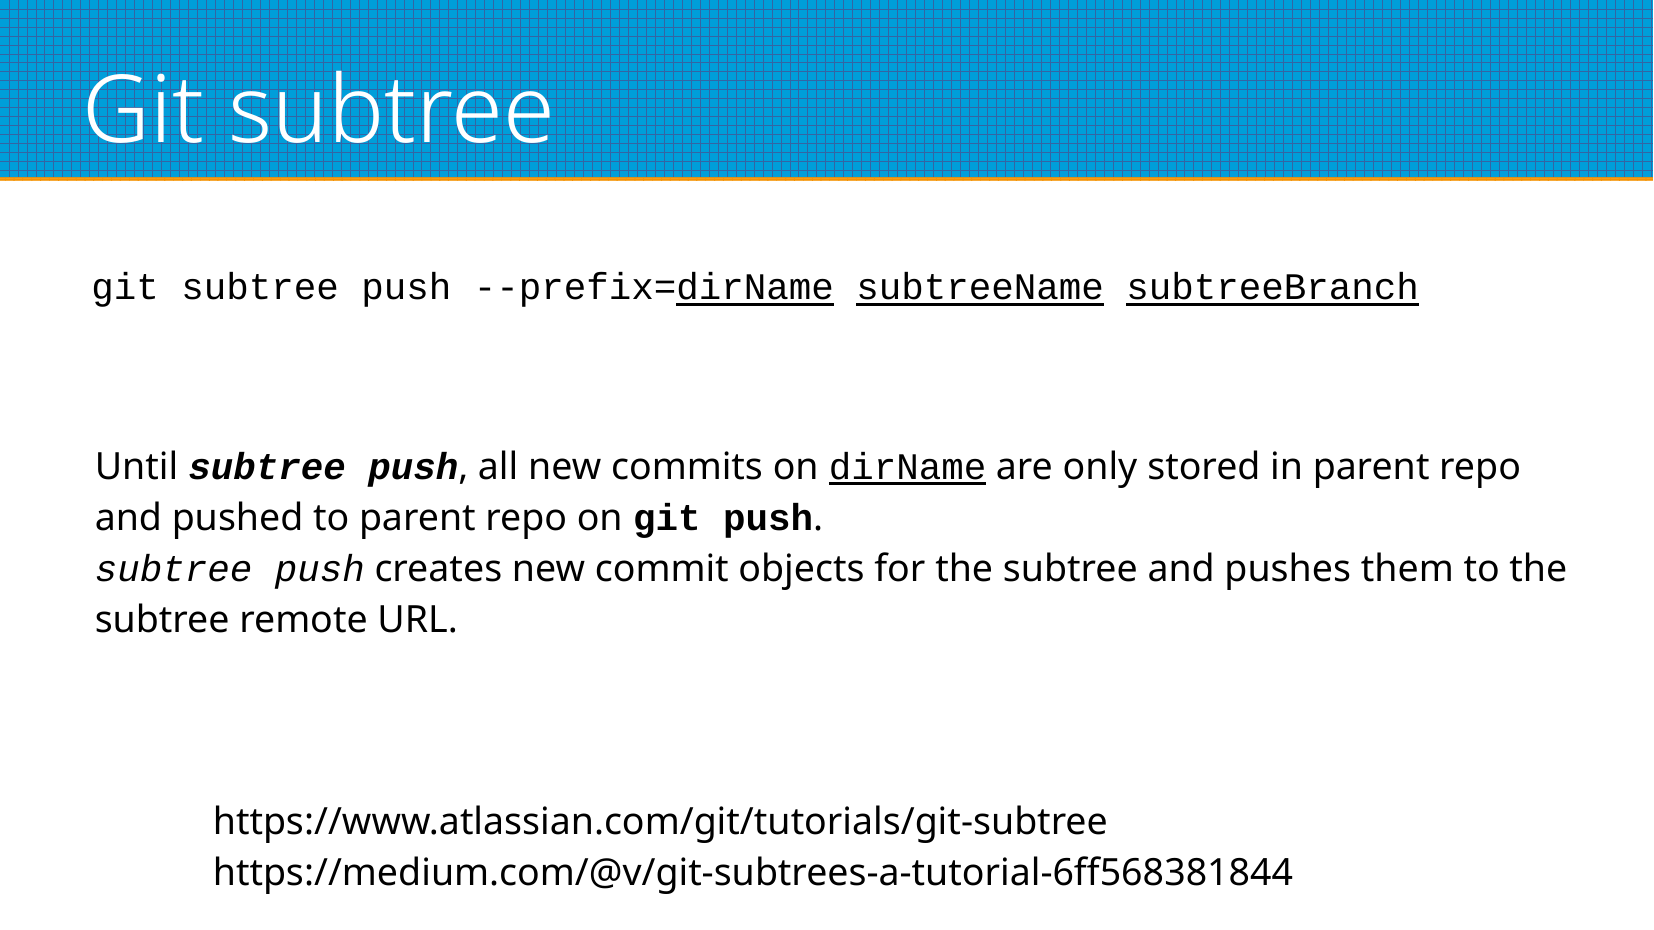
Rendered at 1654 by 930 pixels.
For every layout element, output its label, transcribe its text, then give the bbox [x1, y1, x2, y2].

text_box https://www.atlassian.com/git/tutorials/git-subtree https://medium.com/@v/git-subtrees-a-tutorial-6ff568381844 [207, 769, 1408, 922]
text_box Until subtree push, all new commits on dirName are only stored in parent repo and pushed to parent repo on git push. subtree push creates new commit objects for the subtree and pushes them to the subtree remote URL. [88, 433, 1576, 650]
text_box git subtree push --prefix=dirName subtreeName subtreeBranch [85, 262, 1426, 317]
title Git subtree [82, 14, 1571, 171]
